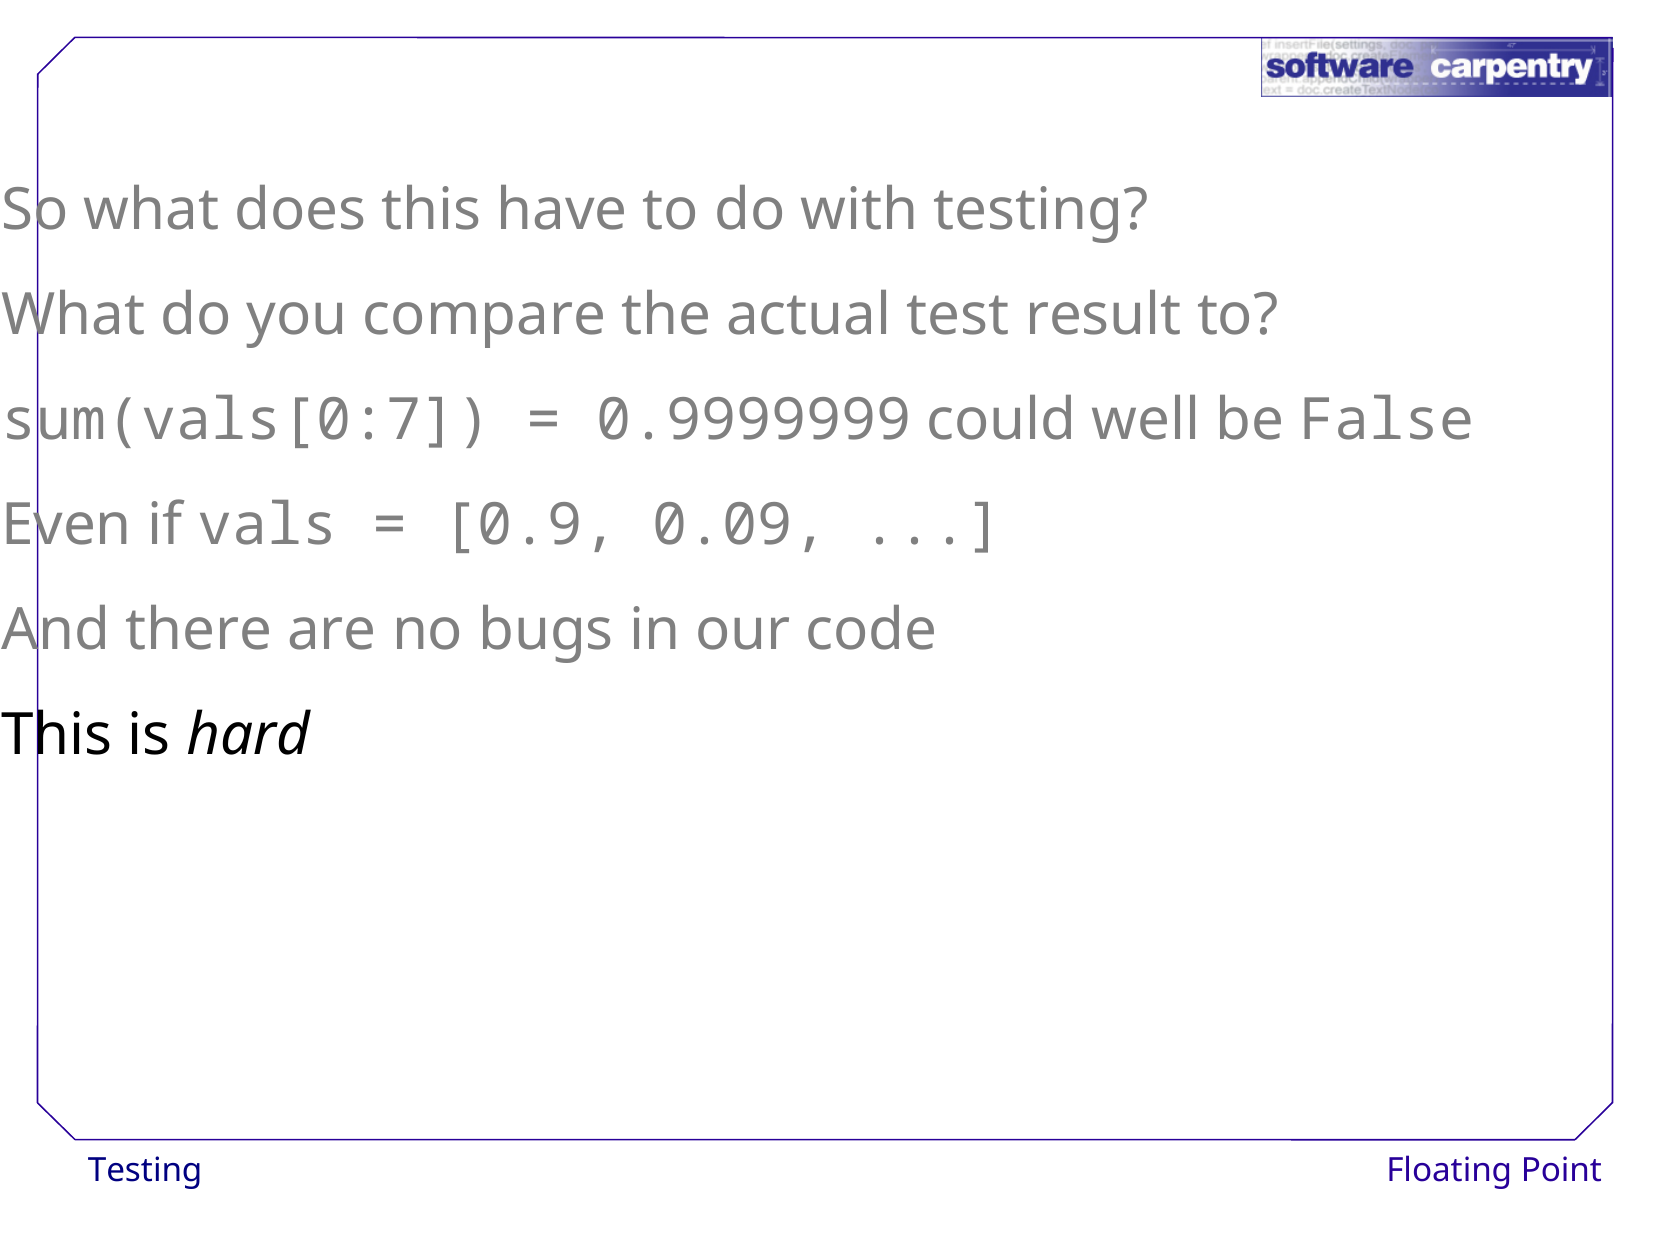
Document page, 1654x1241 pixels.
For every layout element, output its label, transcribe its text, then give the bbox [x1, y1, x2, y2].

text_box So what does this have to do with testing? What do you compare the actual test result to? sum(vals[0:7]) = 0.9999999 could well be False Even if vals = [0.9, 0.09, ...] And there are no bugs in our code This is hard [0, 128, 1640, 774]
picture [1261, 39, 1613, 97]
